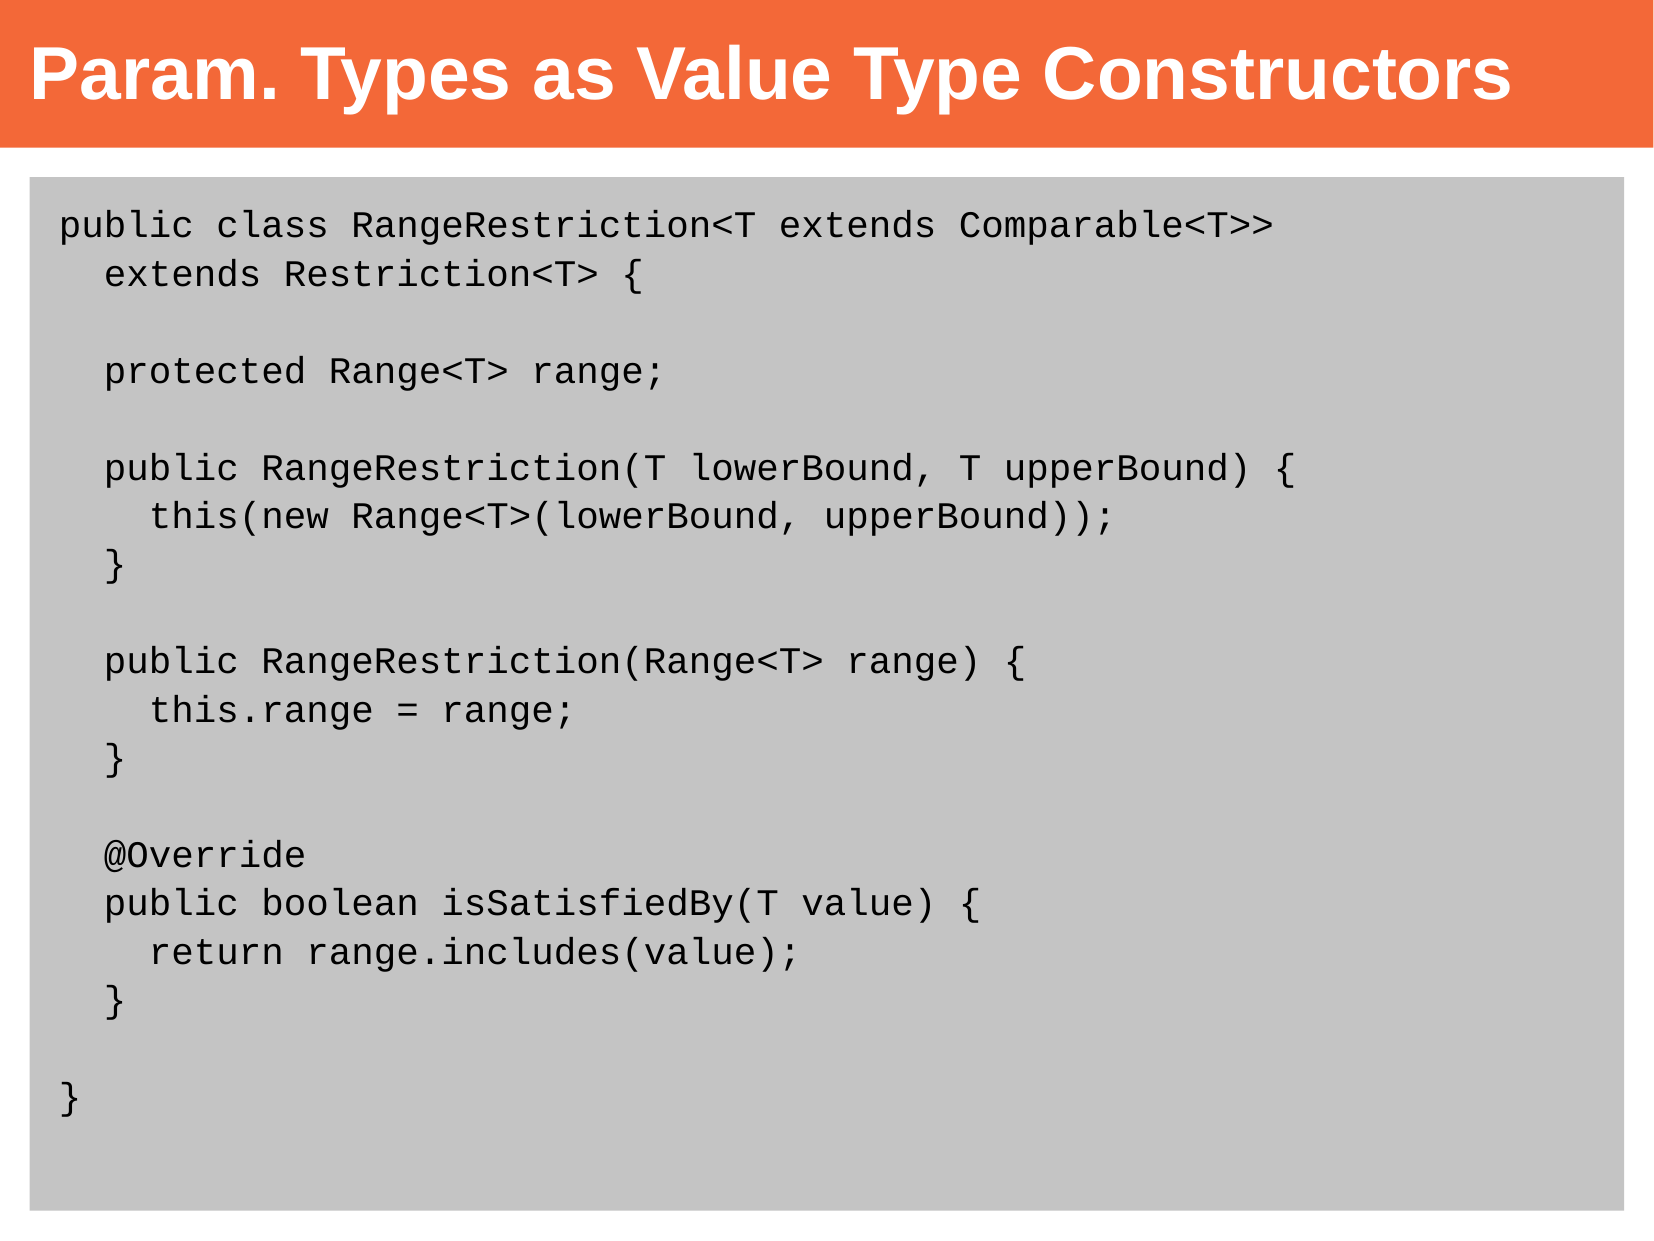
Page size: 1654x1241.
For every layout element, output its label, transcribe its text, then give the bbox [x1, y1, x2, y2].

list public class RangeRestriction<T extends Comparable<T>> extends Restriction<T> { protected Range<T> range; public RangeRestriction(T lowerBound, T upperBound) { this(new Range<T>(lowerBound, upperBound)); } public RangeRestriction(Range<T> range) { this.range = range; } @Override public boolean isSatisfiedBy(T value) { return range.includes(value); } } [29, 177, 1625, 1211]
title Param. Types as Value Type Constructors [0, 0, 1654, 148]
